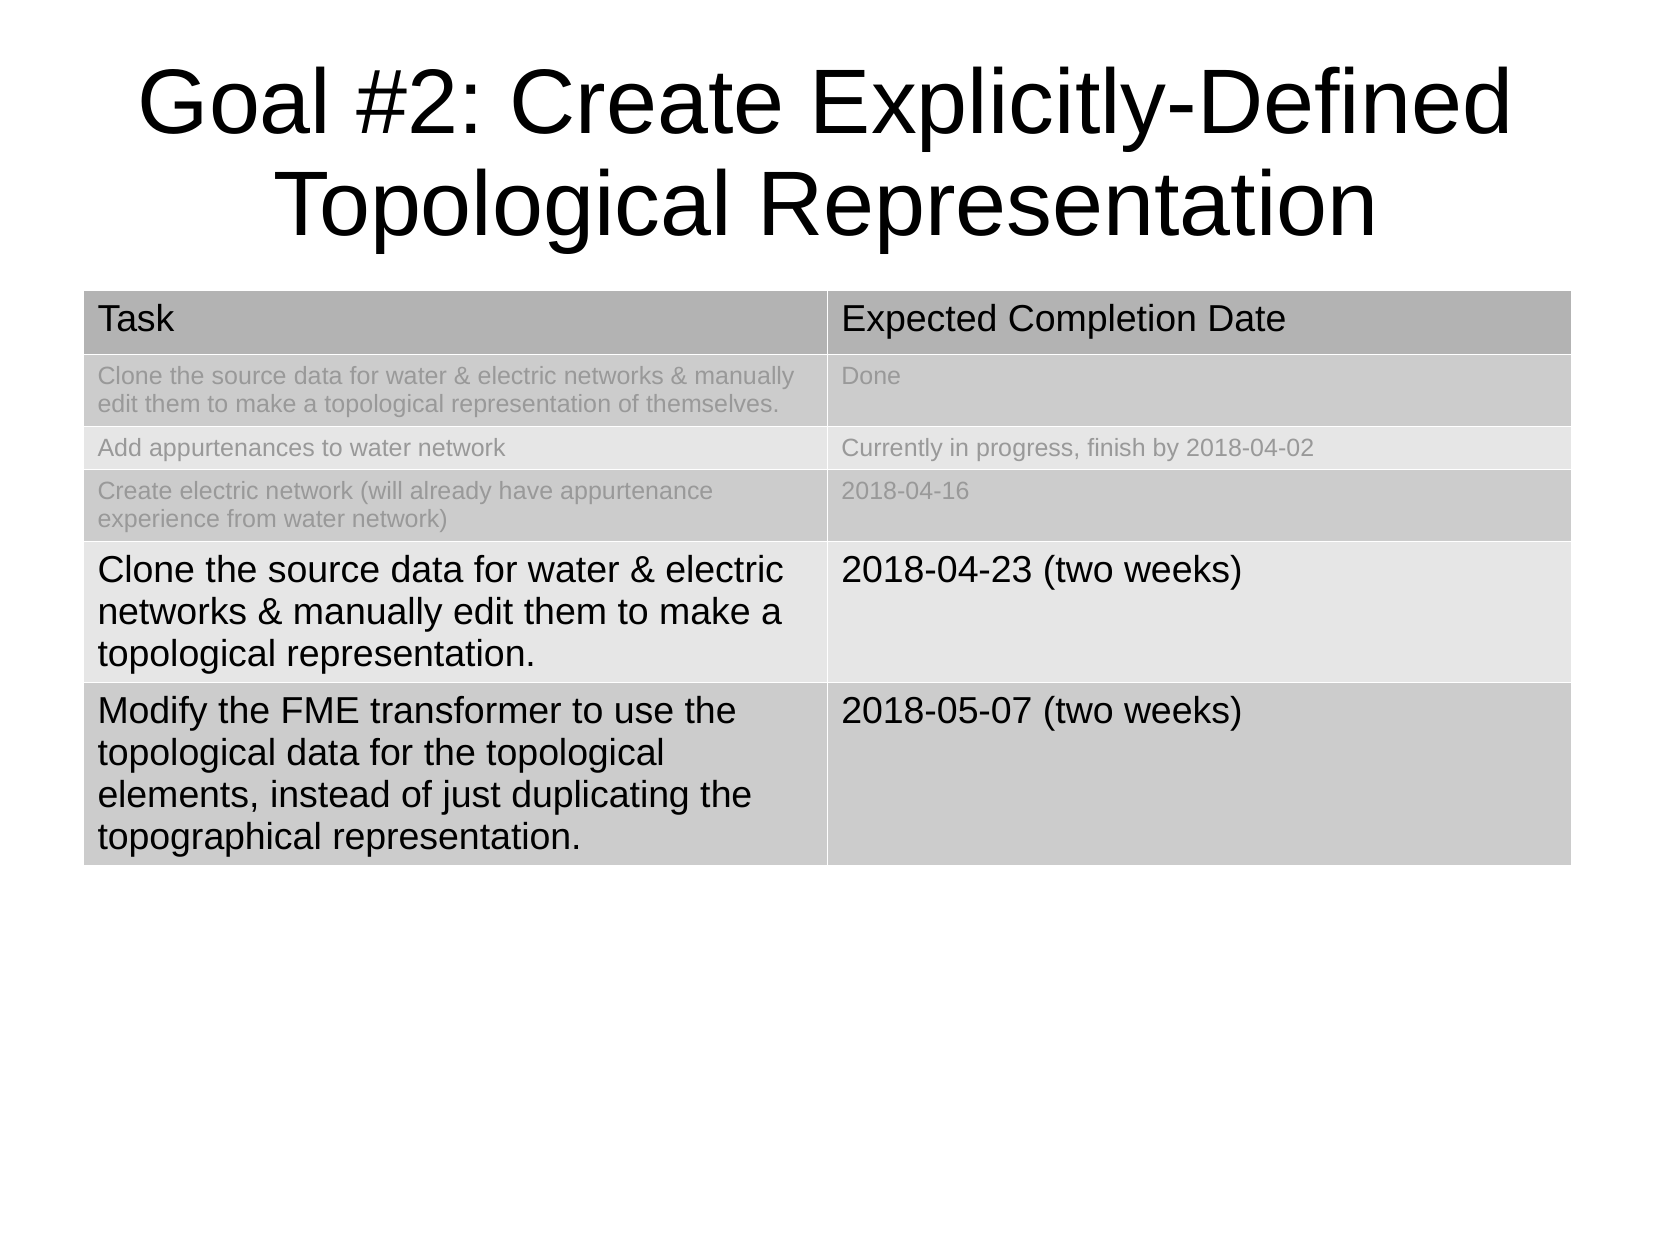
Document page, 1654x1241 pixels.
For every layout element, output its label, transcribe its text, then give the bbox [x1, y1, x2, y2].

title Goal #2: Create Explicitly-Defined Topological Representation [82, 49, 1571, 257]
table_cell 2018-04-23 (two weeks) [828, 542, 1571, 682]
table_cell Done [828, 355, 1571, 426]
table_cell Create electric network (will already have appurtenance experience from water network) [84, 470, 827, 541]
table_cell Modify the FME transformer to use the topological data for the topological elements, instead of just duplicating the topographical representation. [84, 683, 827, 865]
table_cell Add appurtenances to water network [84, 427, 827, 469]
table_cell 2018-05-07 (two weeks) [828, 683, 1571, 865]
table_cell Clone the source data for water & electric networks & manually edit them to make a topological representation of themselves. [84, 355, 827, 426]
table_cell 2018-04-16 [828, 470, 1571, 541]
table_header Expected Completion Date [828, 291, 1571, 354]
table_cell Clone the source data for water & electric networks & manually edit them to make a topological representation. [84, 542, 827, 682]
table_header Task [84, 291, 827, 354]
table_cell Currently in progress, finish by 2018-04-02 [828, 427, 1571, 469]
